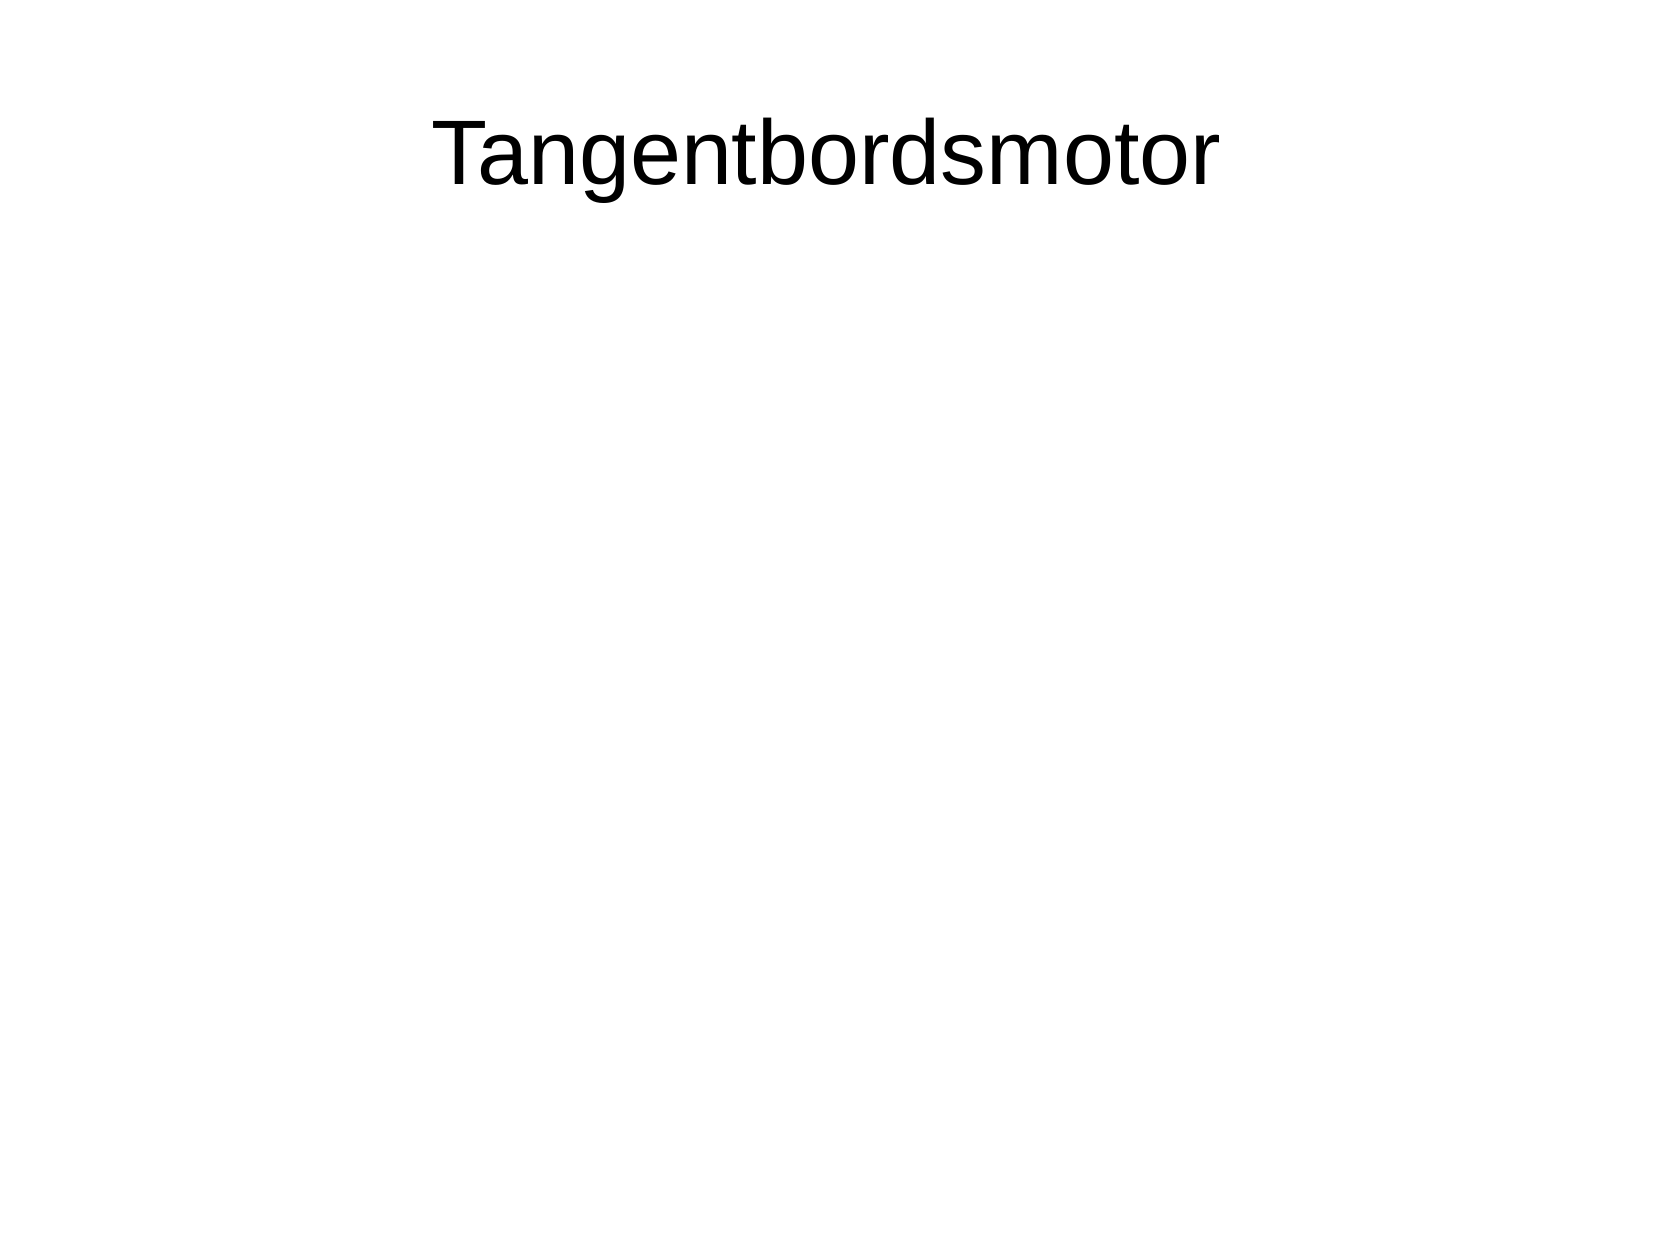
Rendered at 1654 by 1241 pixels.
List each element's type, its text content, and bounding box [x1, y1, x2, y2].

title Tangentbordsmotor [82, 49, 1571, 257]
